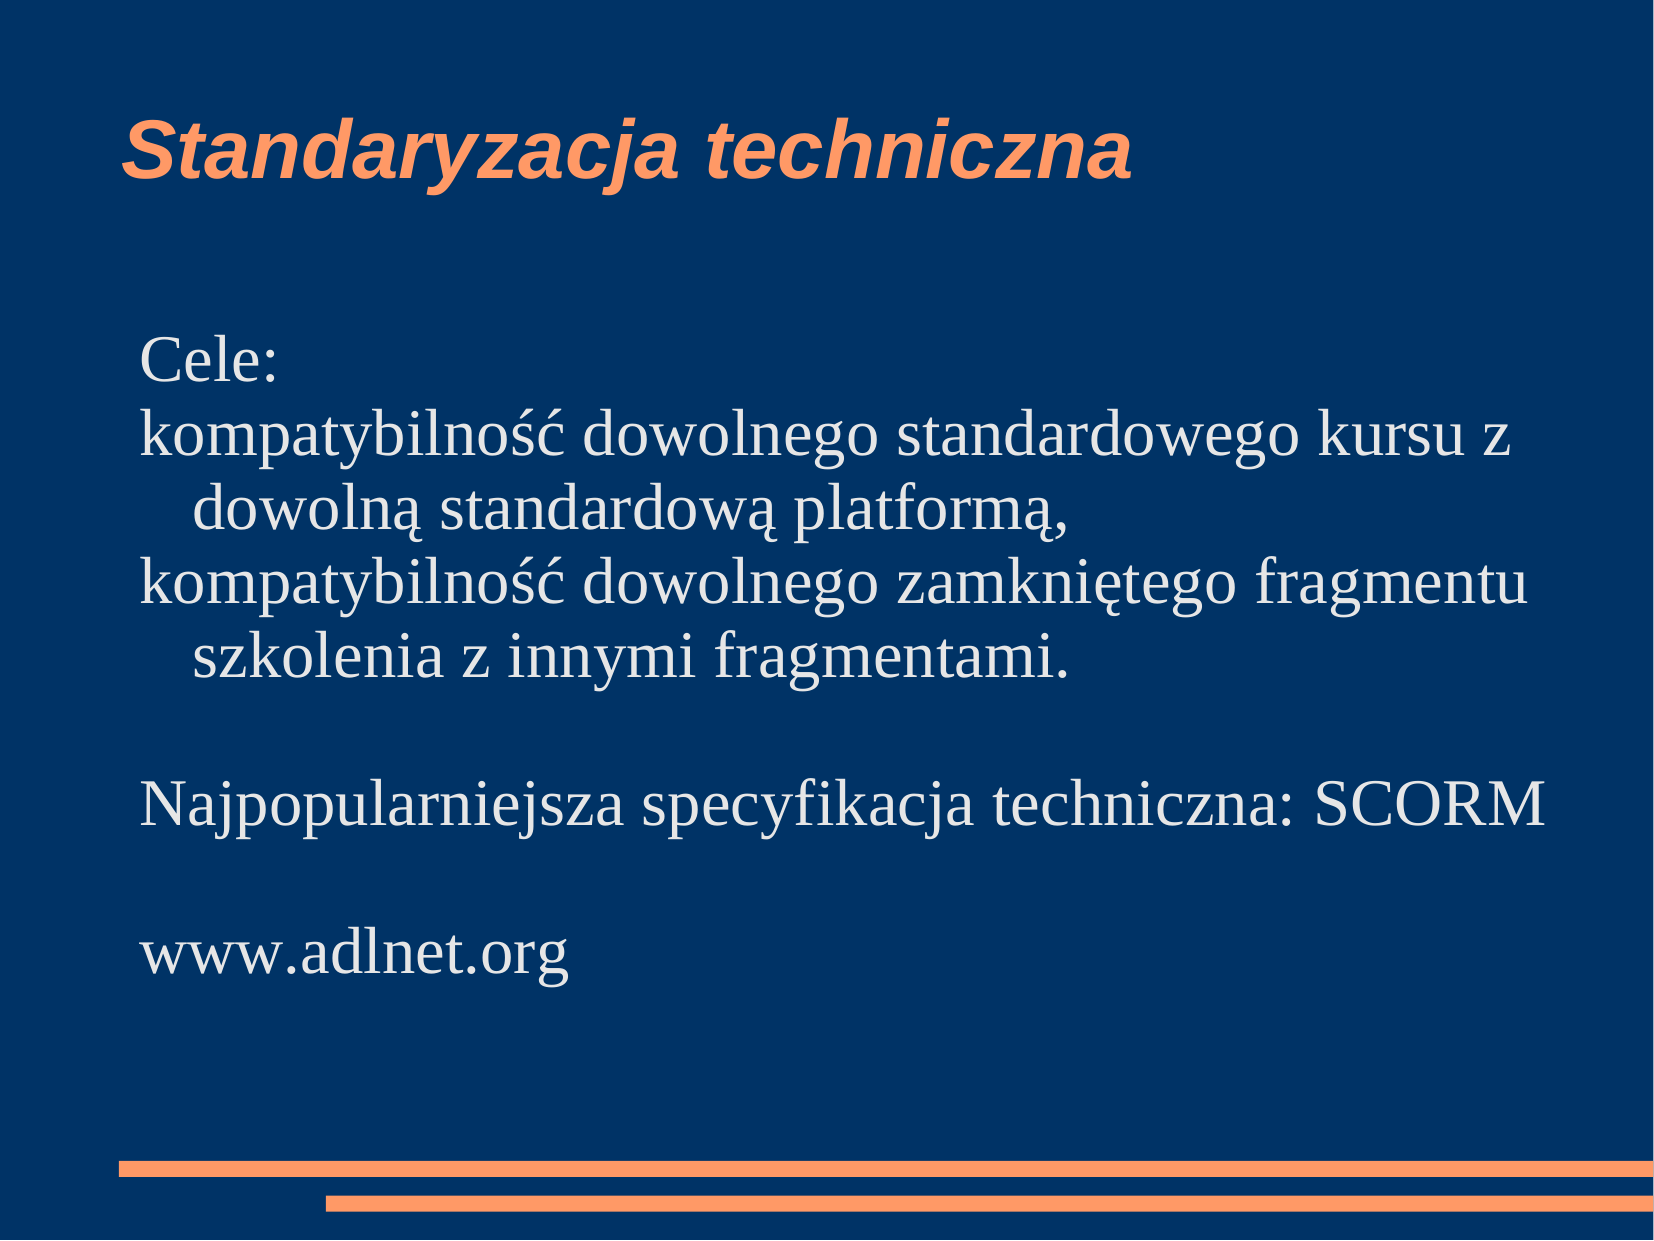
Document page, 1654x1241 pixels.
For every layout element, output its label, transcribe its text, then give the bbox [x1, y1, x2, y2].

title Standaryzacja techniczna [121, 53, 1534, 247]
list Cele: kompatybilność dowolnego standardowego kursu z dowolną standardową platformą, kompatybilność dowolnego zamkniętego fragmentu szkolenia z innymi fragmentami. Najpopularniejsza specyfikacja techniczna: SCORM www.adlnet.org [121, 322, 1561, 1118]
